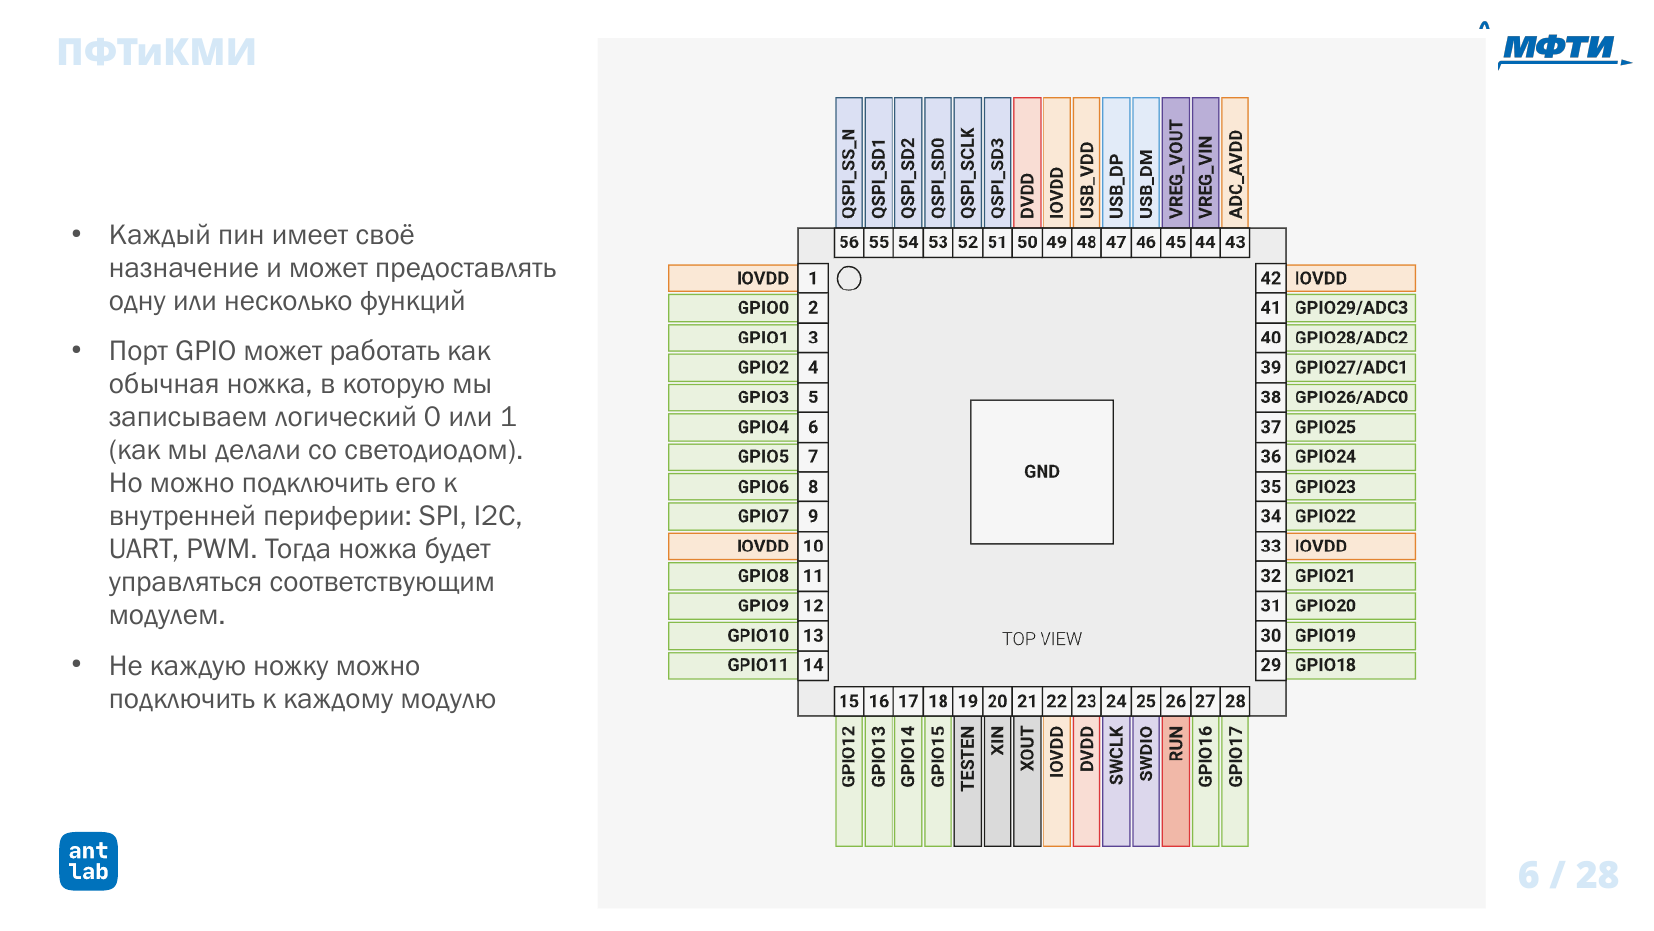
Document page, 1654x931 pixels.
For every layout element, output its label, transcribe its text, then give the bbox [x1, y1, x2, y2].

picture [590, 0, 1654, 916]
list Каждый пин имеет своё назначение и может предоставлять одну или несколько функций Порт GPIO может работать как обычная ножка, в которую мы записываем логический 0 или 1 (как мы делали со светодиодом). Но можно подключить его к внутренней периферии: SPI, I2C, UART, PWM. Тогда ножка будет управляться соответствующим модулем. Не каждую ножку можно подключить к каждому модулю [59, 217, 562, 739]
